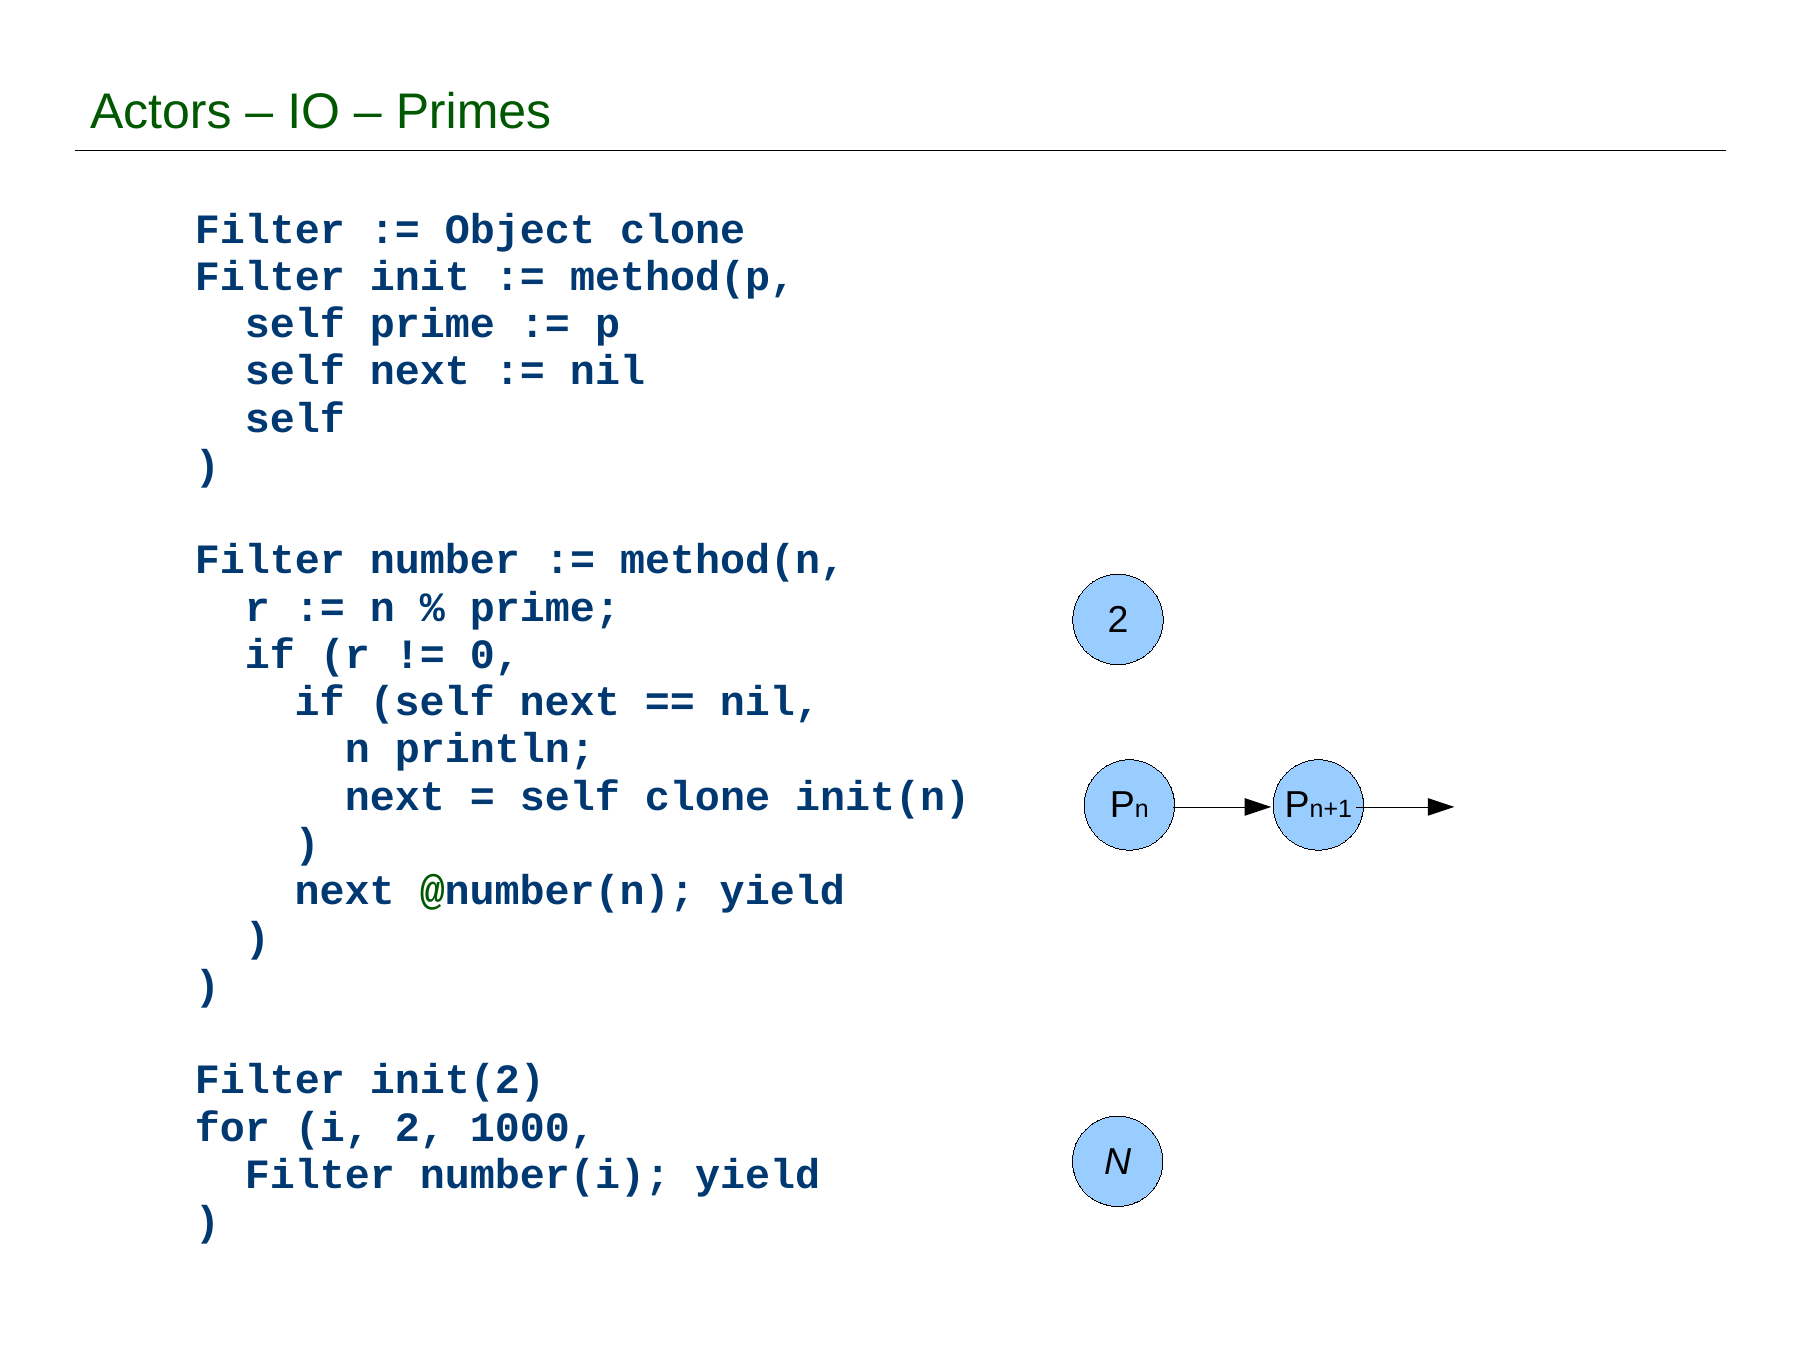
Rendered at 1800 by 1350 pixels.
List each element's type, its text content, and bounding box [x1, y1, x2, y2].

text_box N [1072, 1116, 1163, 1207]
text_box Pn [1084, 759, 1175, 851]
text_box 2 [1072, 574, 1164, 665]
text_box Pn+1 [1273, 759, 1364, 851]
text_box Filter := Object clone Filter init := method(p, self prime := p self next := nil self ) Filter number := method(n, r := n % prime; if (r != 0, if (self next == nil, n println; next = self clone init(n) ) next @number(n); yield ) ) Filter init(2) for (i, 2, 1000, Filter number(i); yield ) [179, 201, 1800, 1350]
title Actors – IO – Primes [90, 38, 1710, 147]
